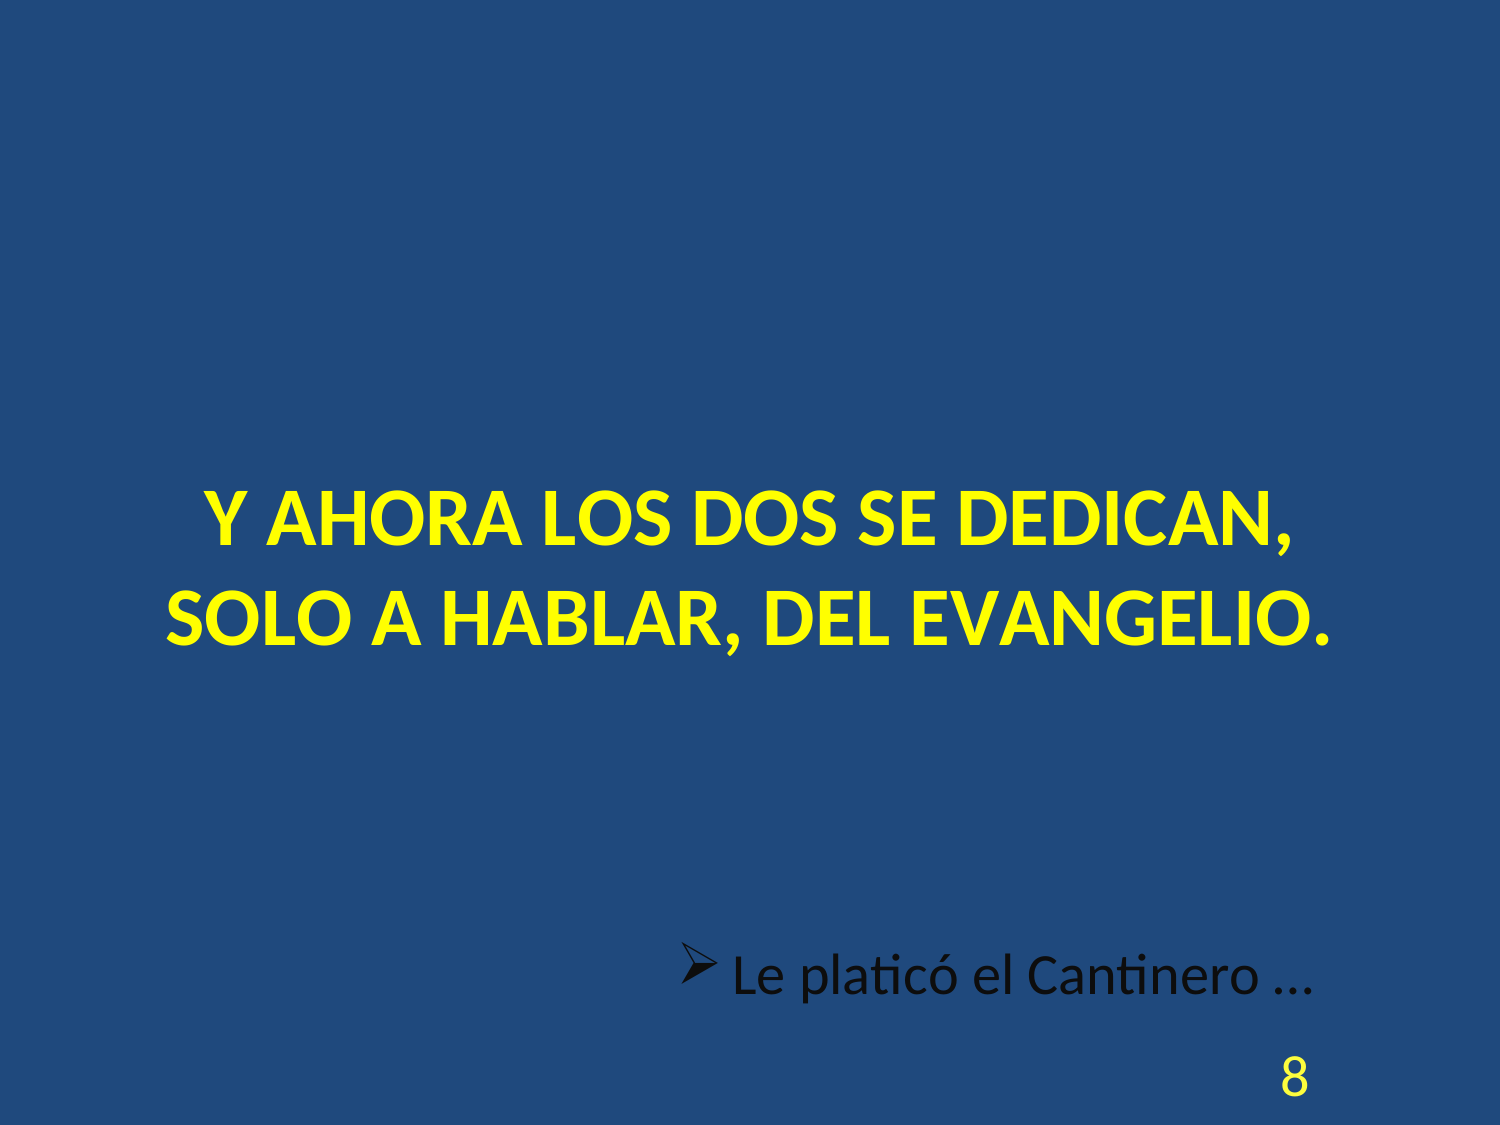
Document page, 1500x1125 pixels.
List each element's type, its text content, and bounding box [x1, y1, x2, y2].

text_box Le platicó el Cantinero … [616, 928, 1329, 1012]
title Y AHORA LOS DOS SE DEDICAN, SOLO A HABLAR, DEL EVANGELIO. [75, 468, 1426, 657]
text_box <número> [974, 1042, 1325, 1103]
